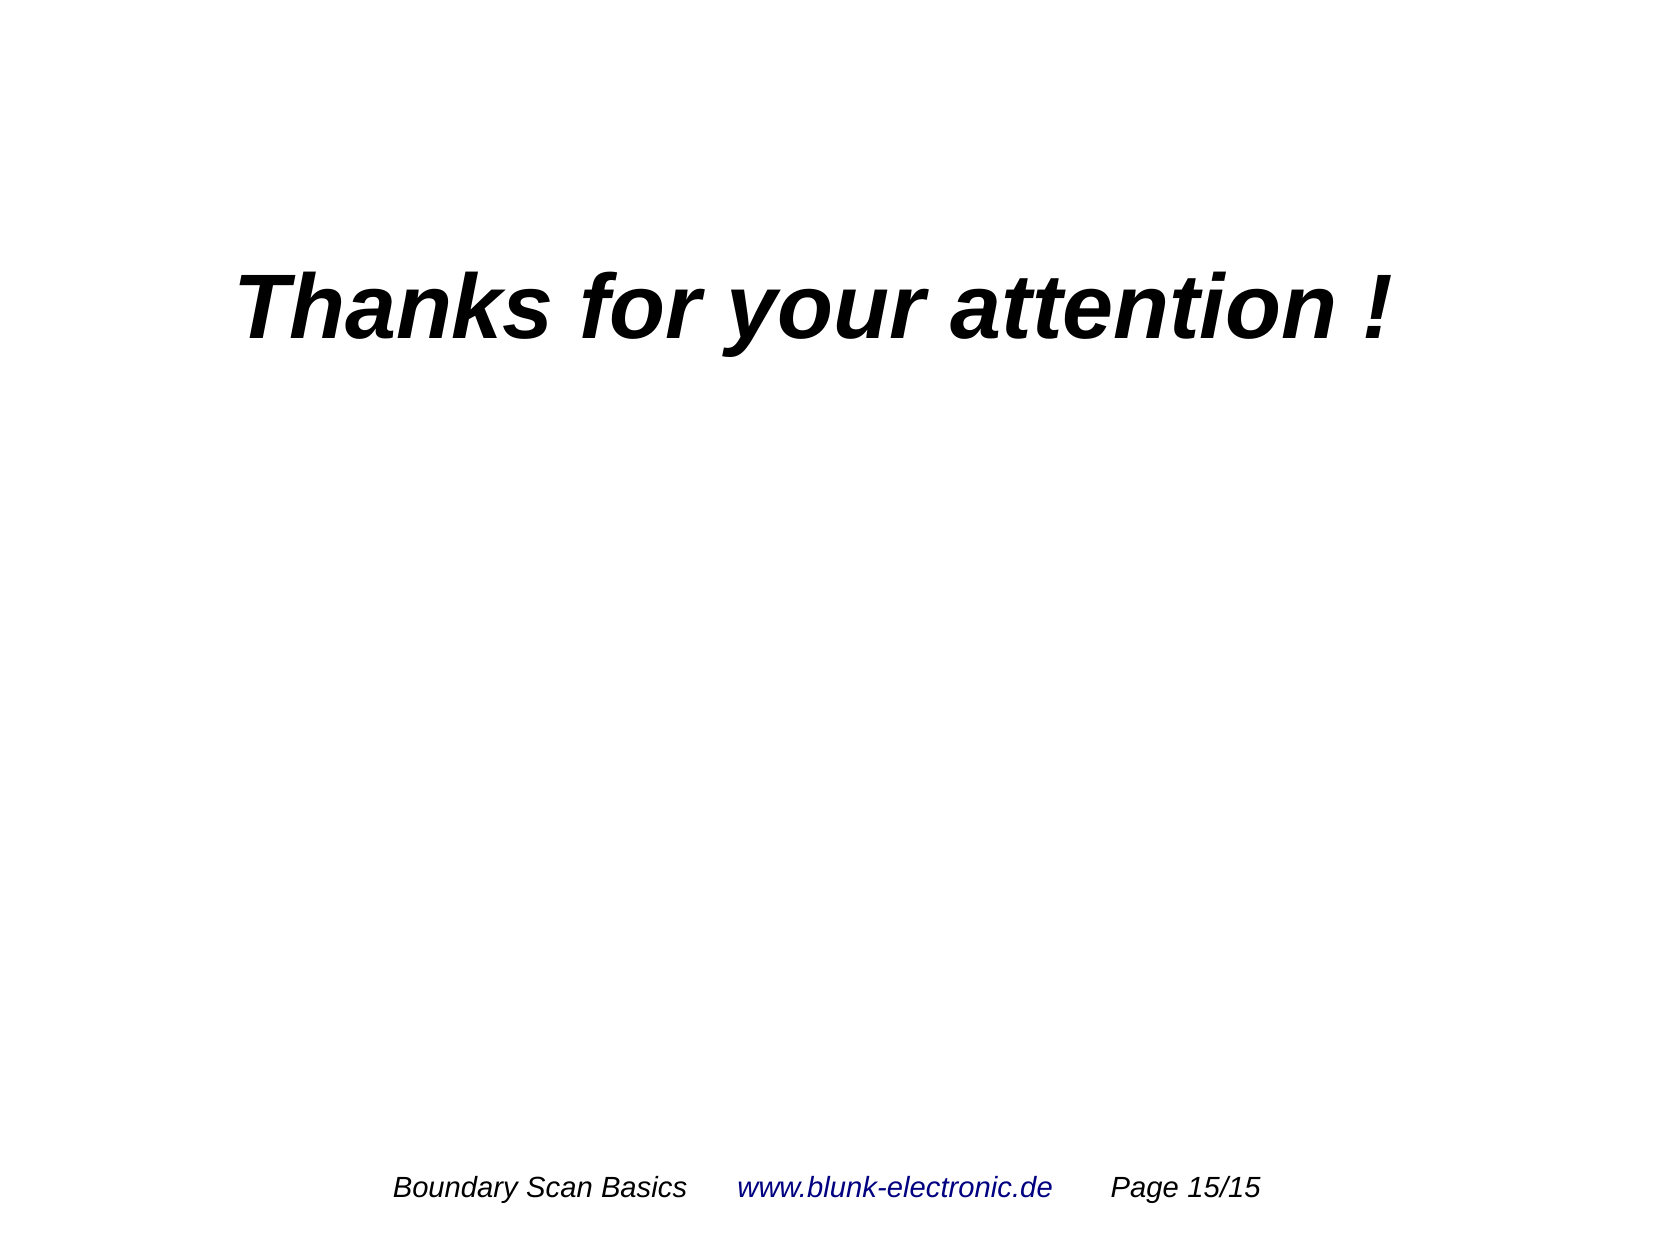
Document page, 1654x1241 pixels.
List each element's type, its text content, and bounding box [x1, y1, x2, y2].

text_box Boundary Scan Basics www.blunk-electronic.de Page <number>/15 [29, 1163, 1625, 1216]
title Thanks for your attention ! [82, 210, 1571, 403]
